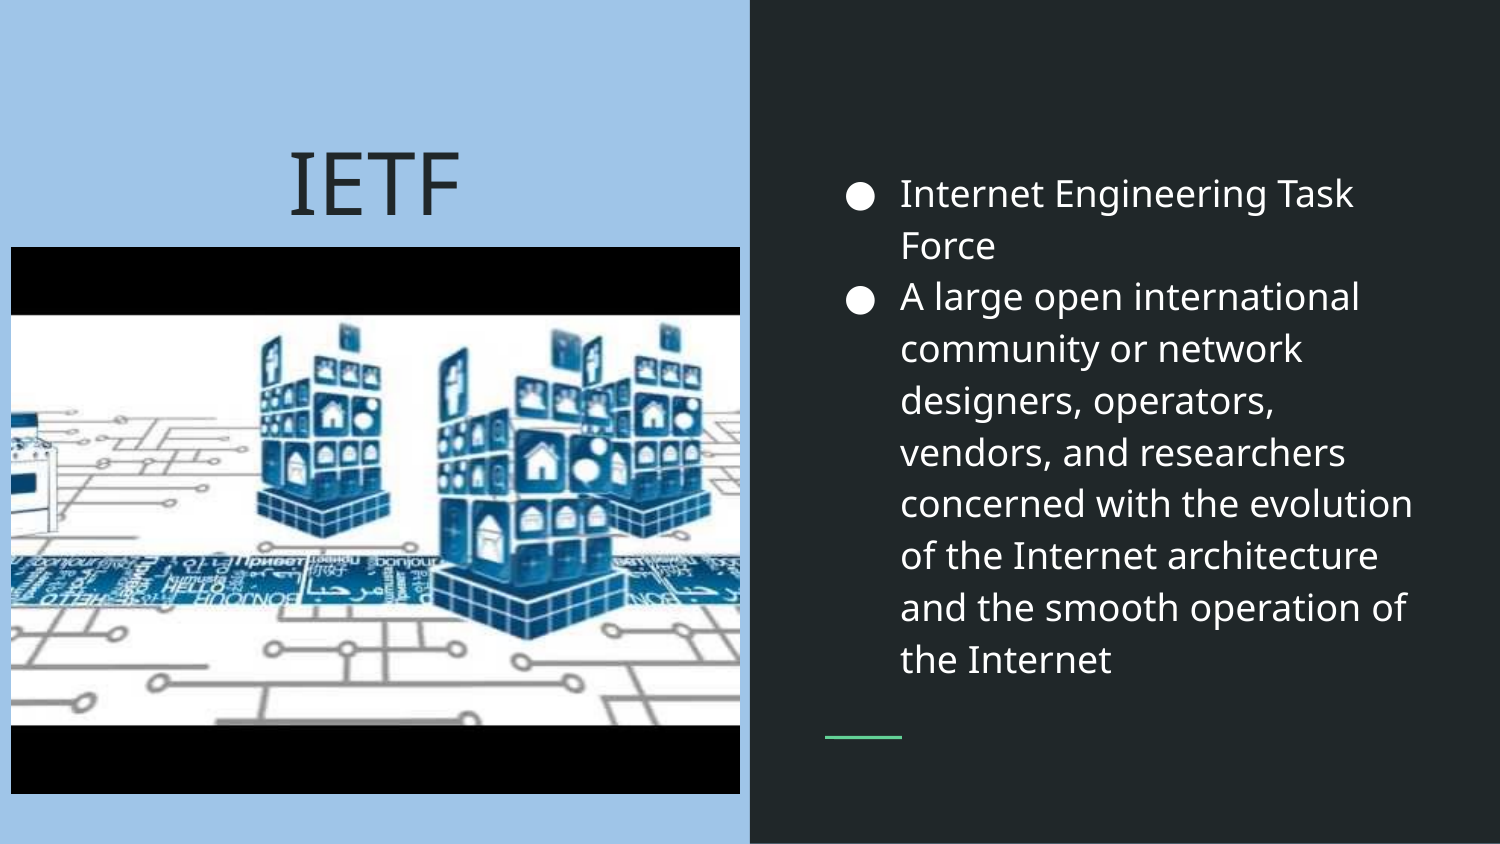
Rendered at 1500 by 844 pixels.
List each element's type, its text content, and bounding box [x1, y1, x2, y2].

title IETF [43, 0, 708, 247]
list Internet Engineering Task Force A large open international community or network designers, operators, vendors, and researchers concerned with the evolution of the Internet architecture and the smooth operation of the Internet [810, 118, 1440, 725]
picture [11, 247, 740, 794]
